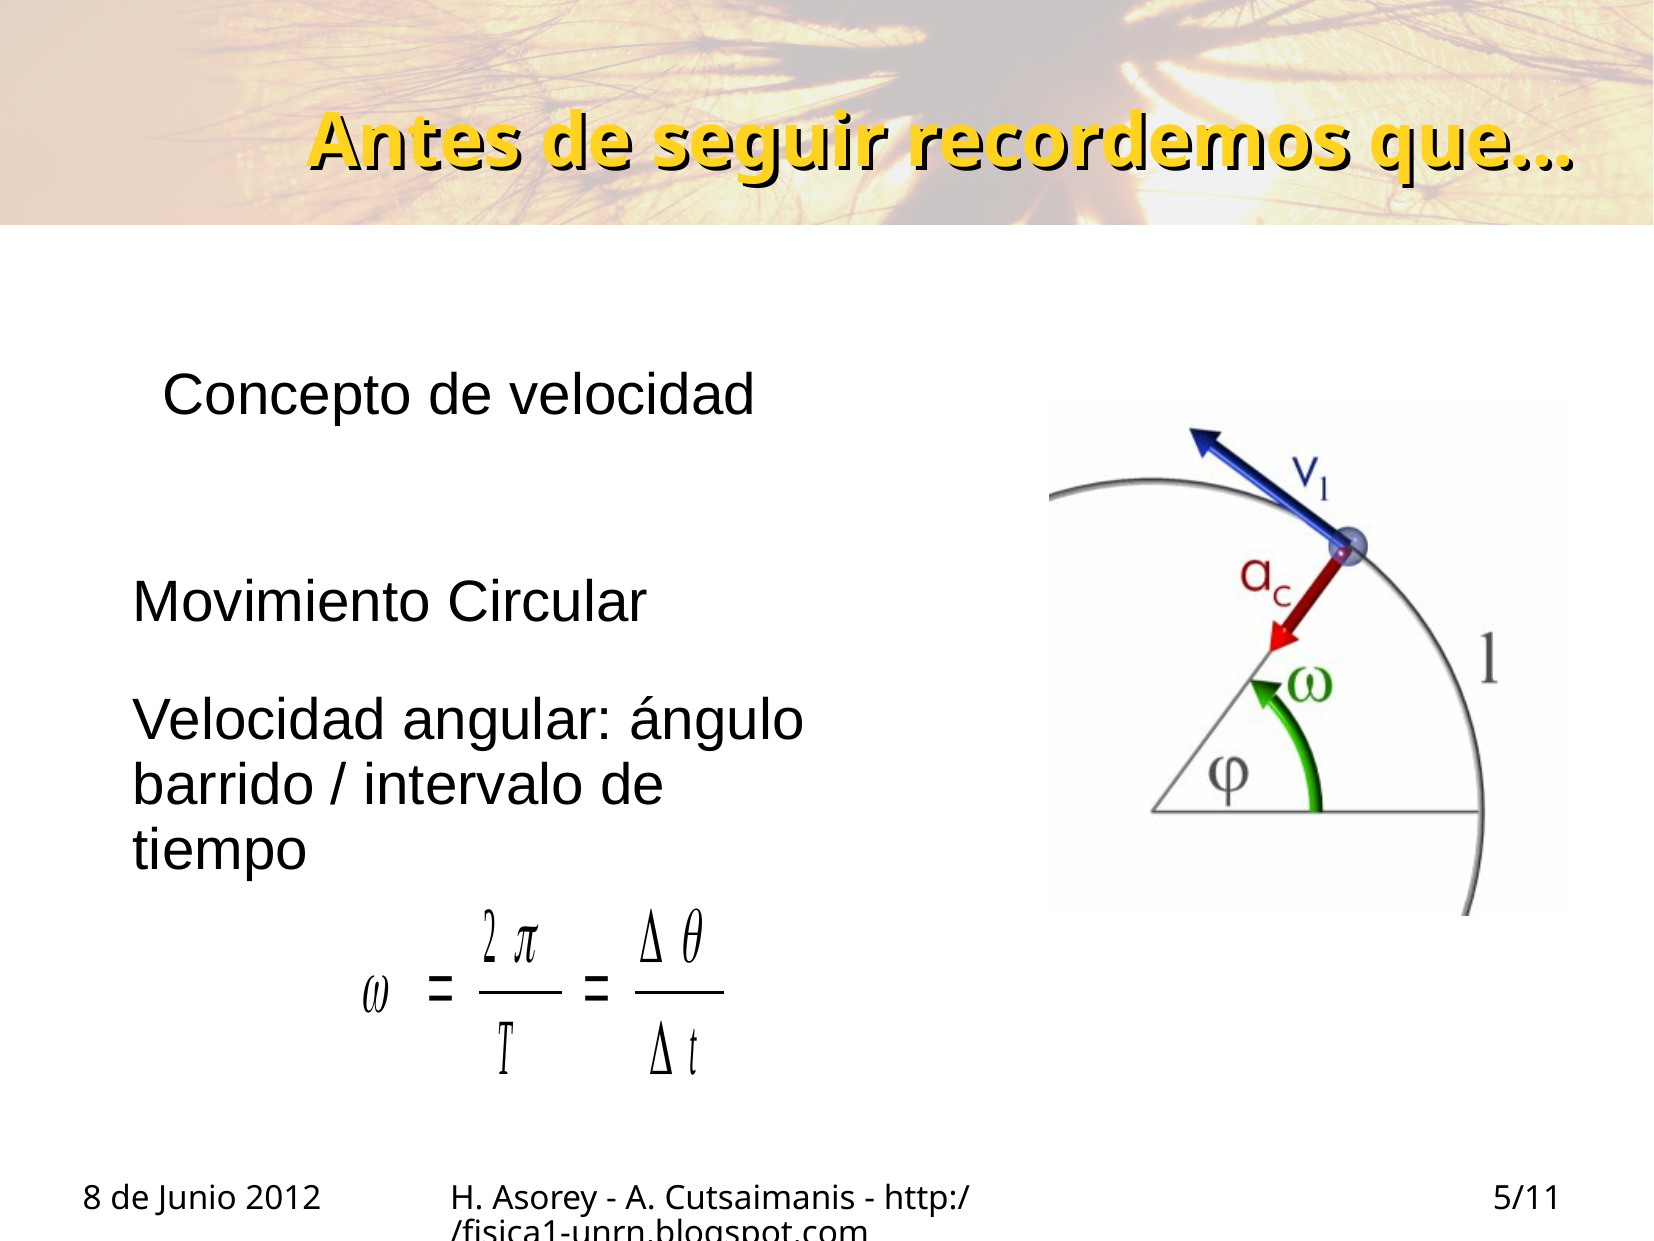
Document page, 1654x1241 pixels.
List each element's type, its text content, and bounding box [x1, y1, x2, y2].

picture [354, 885, 739, 1093]
text_box Velocidad angular: ángulo barrido / intervalo de tiempo [118, 679, 857, 890]
text_box Movimiento Circular [118, 561, 857, 641]
picture [1049, 399, 1565, 916]
text_box Concepto de velocidad [147, 354, 886, 435]
title Antes de seguir recordemos que... [86, 49, 1576, 226]
picture [0, 0, 1654, 225]
